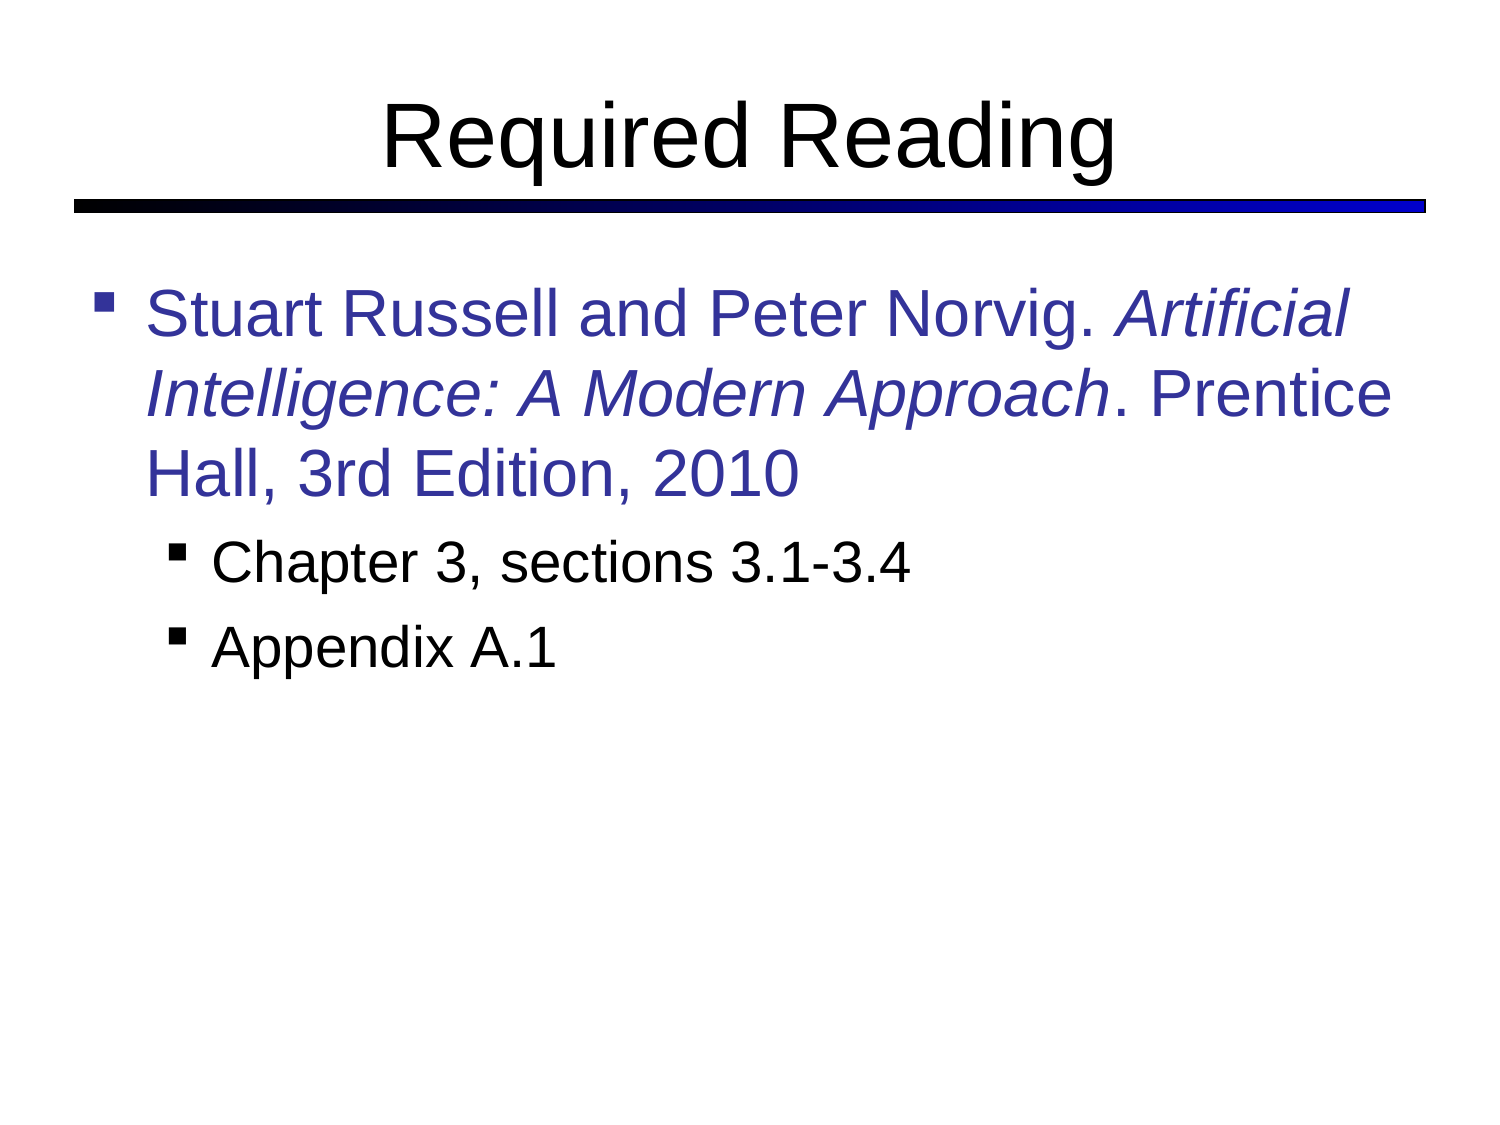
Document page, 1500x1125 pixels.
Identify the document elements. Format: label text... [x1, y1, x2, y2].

text_box Required Reading [75, 37, 1426, 225]
text_box Stuart Russell and Peter Norvig. Artificial Intelligence: A Modern Approach. Prentice Hall, 3rd Edition, 2010 Chapter 3, sections 3.1-3.4 Appendix A.1 [75, 262, 1426, 1005]
